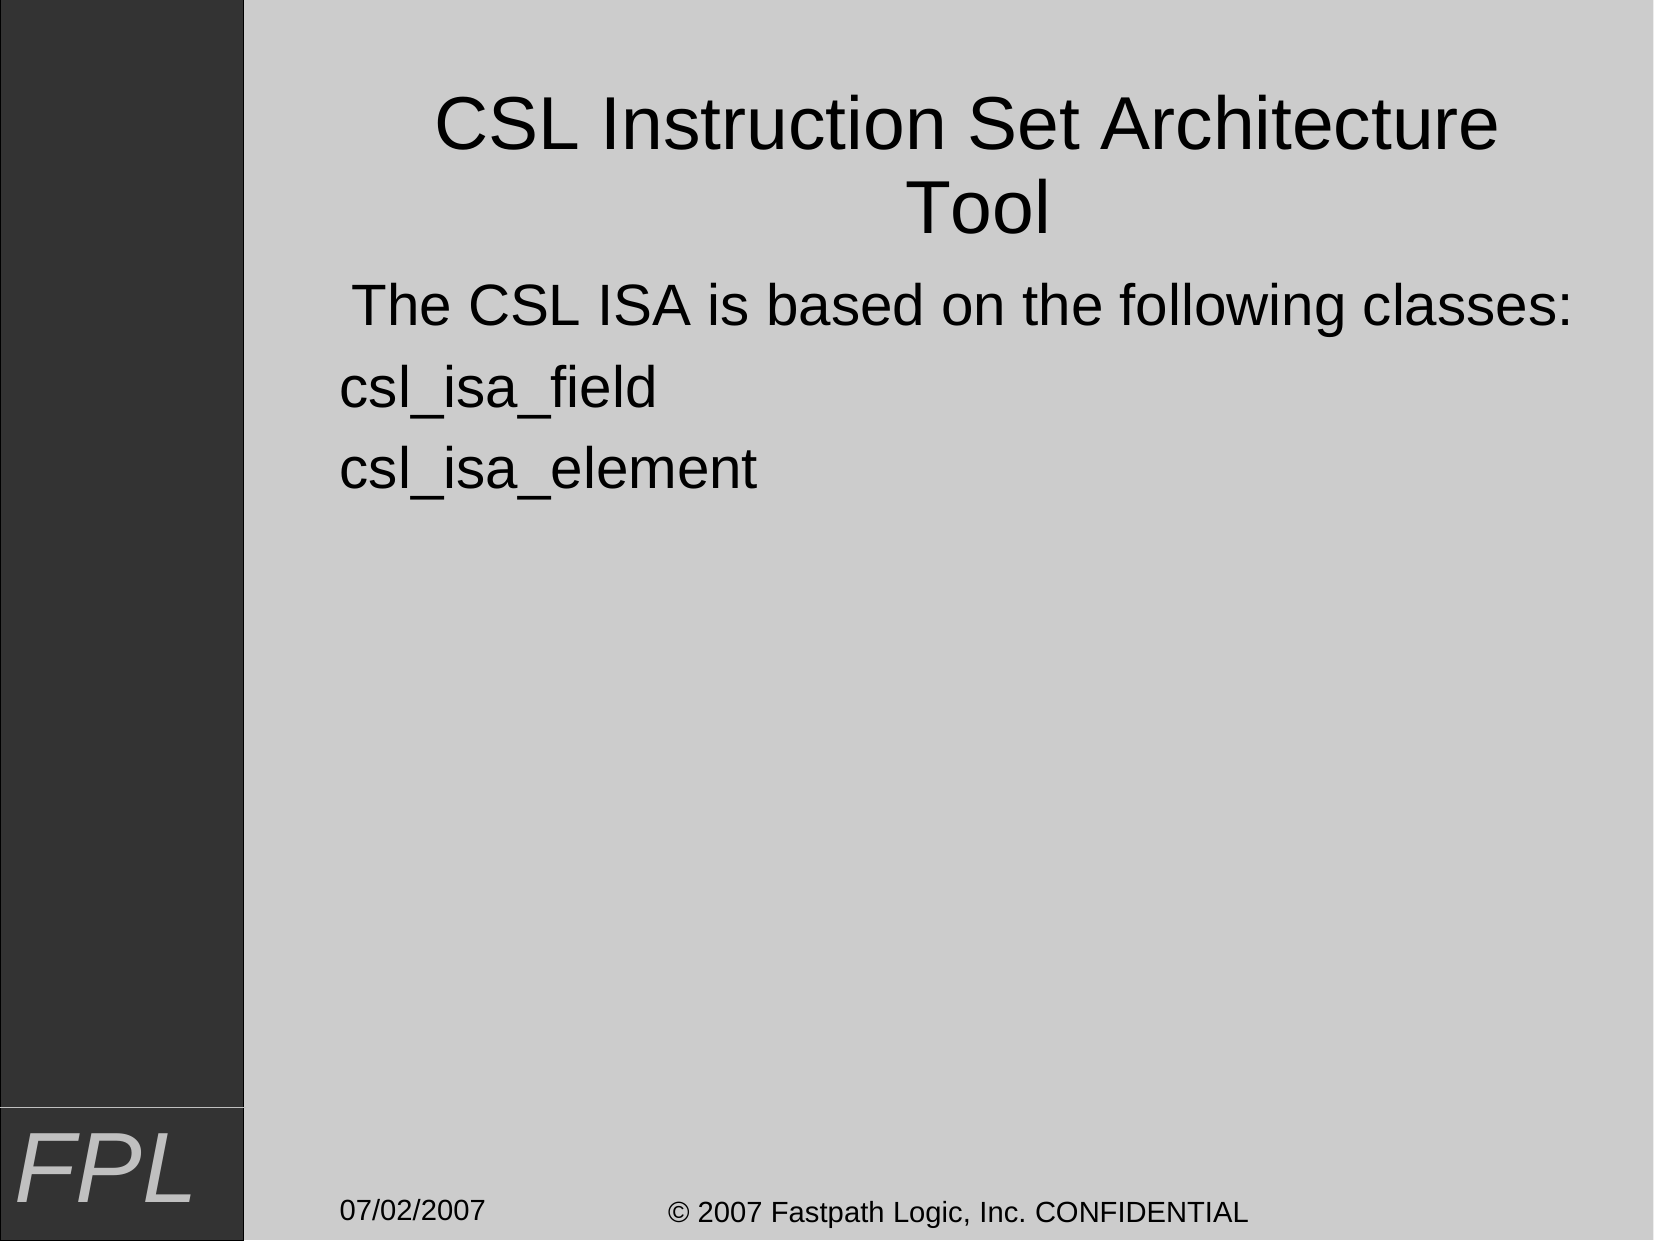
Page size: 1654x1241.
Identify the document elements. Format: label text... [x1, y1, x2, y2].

list The CSL ISA is based on the following classes: csl_isa_field csl_isa_element [322, 272, 1635, 1179]
title CSL Instruction Set Architecture Tool [427, 53, 1530, 272]
